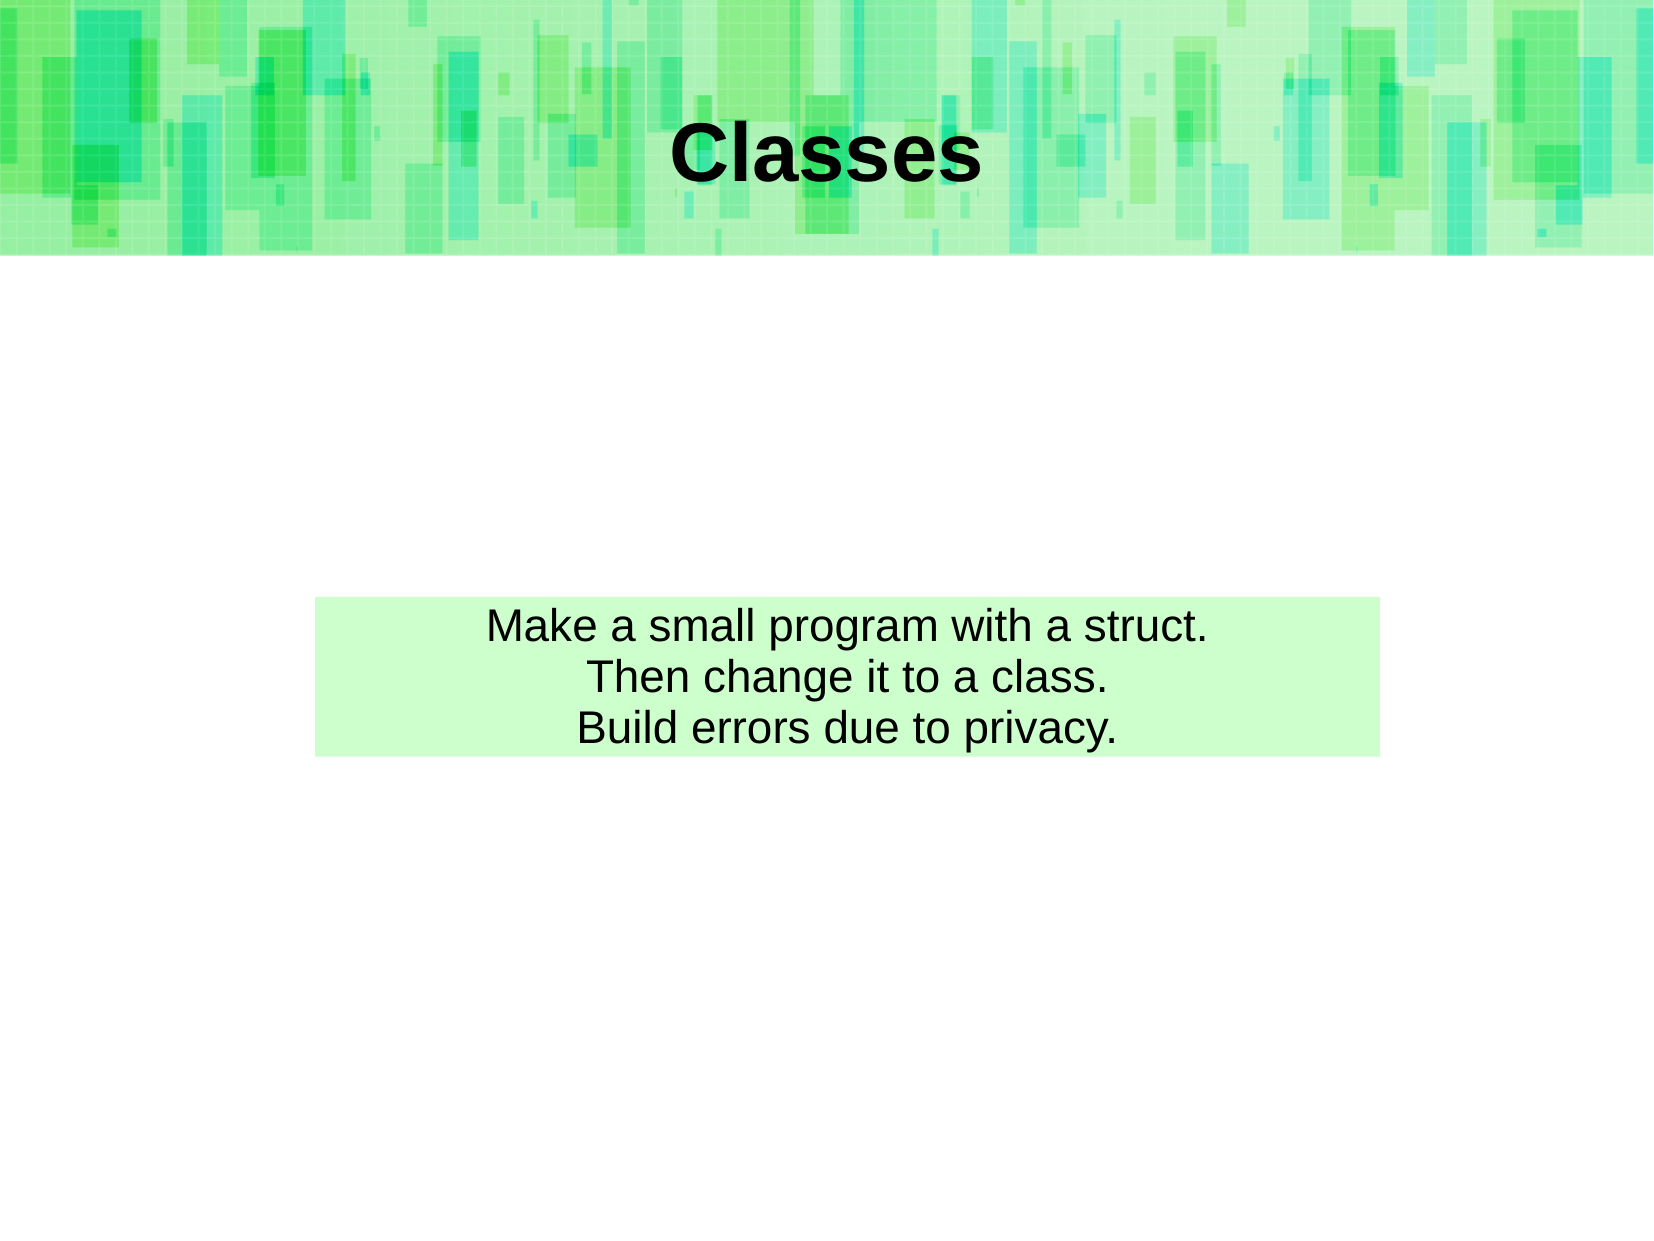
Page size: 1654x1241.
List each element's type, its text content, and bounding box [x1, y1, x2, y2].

picture [0, 0, 1654, 1241]
title Classes [82, 49, 1571, 257]
text_box Make a small program with a struct. Then change it to a class. Build errors due to privacy. [315, 596, 1381, 757]
